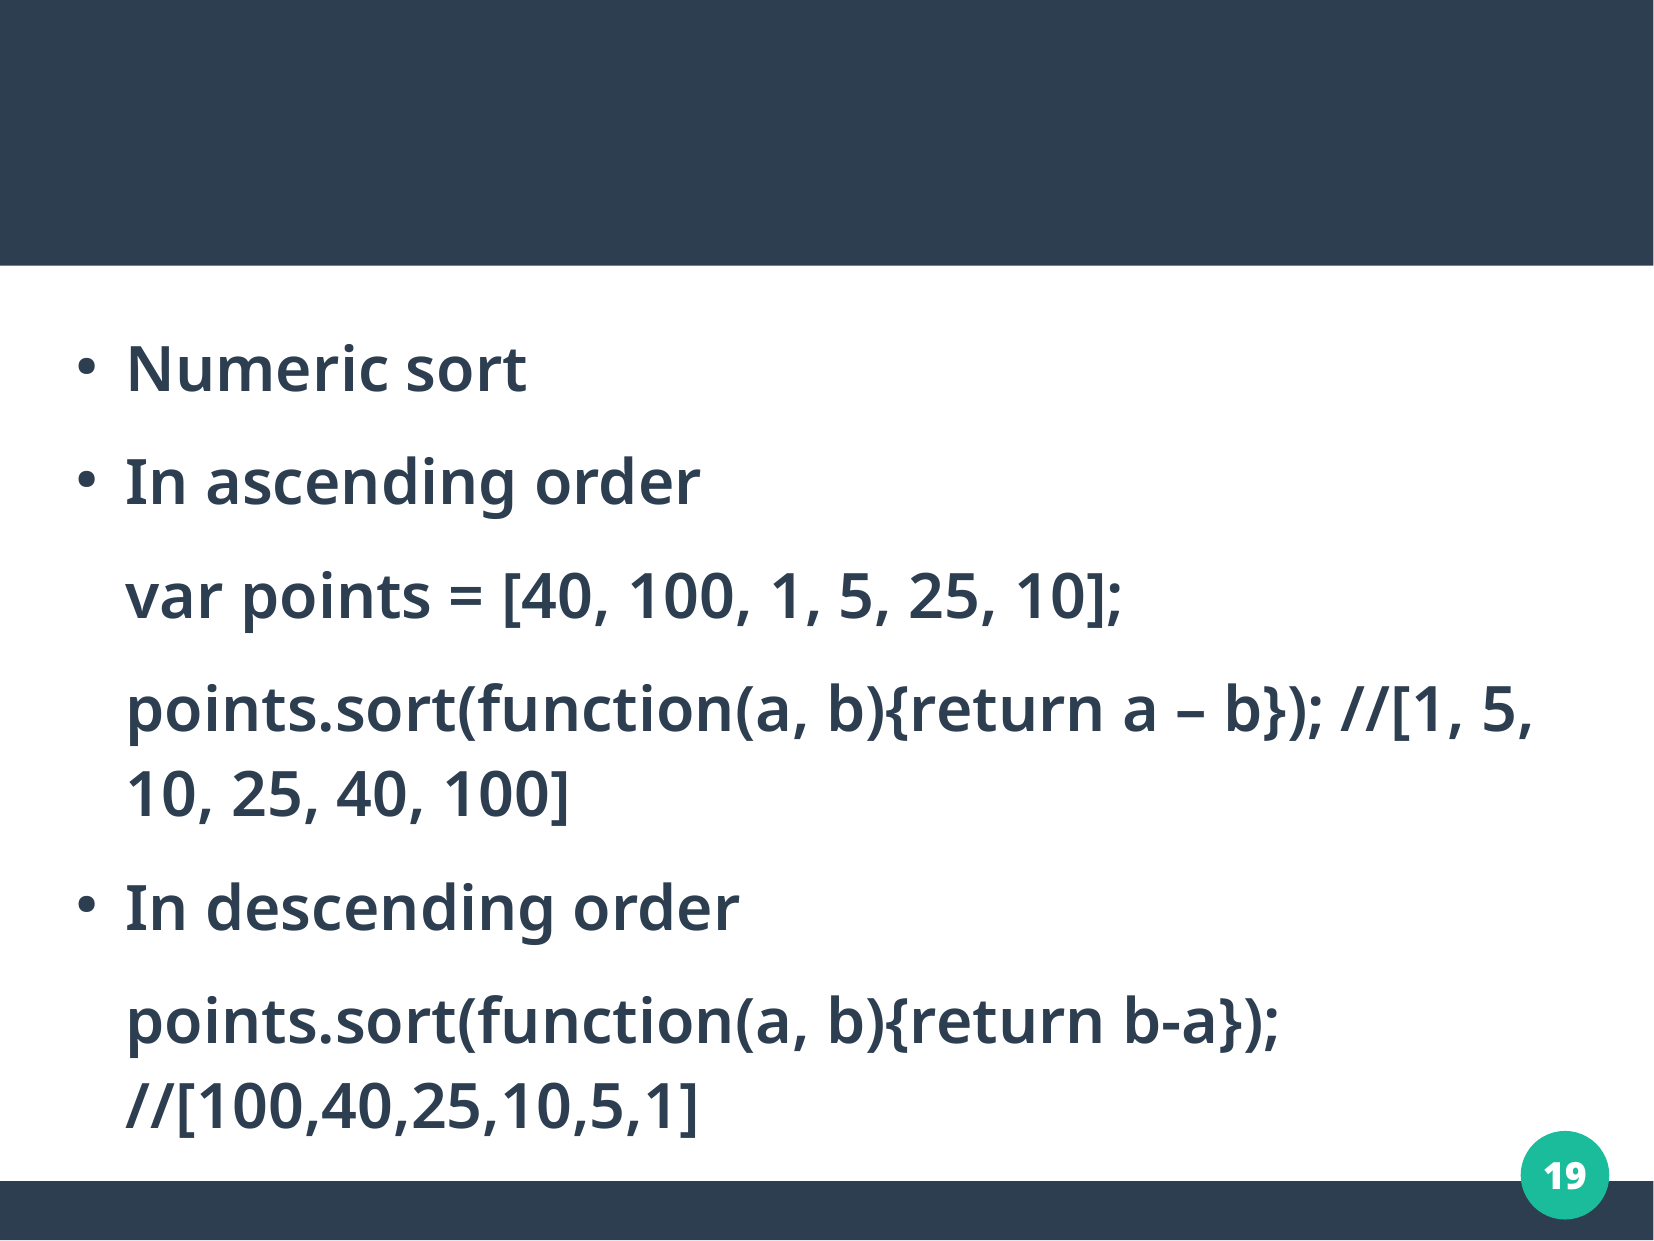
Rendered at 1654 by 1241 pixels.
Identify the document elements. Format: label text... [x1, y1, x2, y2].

list Numeric sort In ascending order var points = [40, 100, 1, 5, 25, 10]; points.sort(function(a, b){return a – b}); //[1, 5, 10, 25, 40, 100] In descending order points.sort(function(a, b){return b-a}); //[100,40,25,10,5,1] [59, 324, 1595, 1152]
